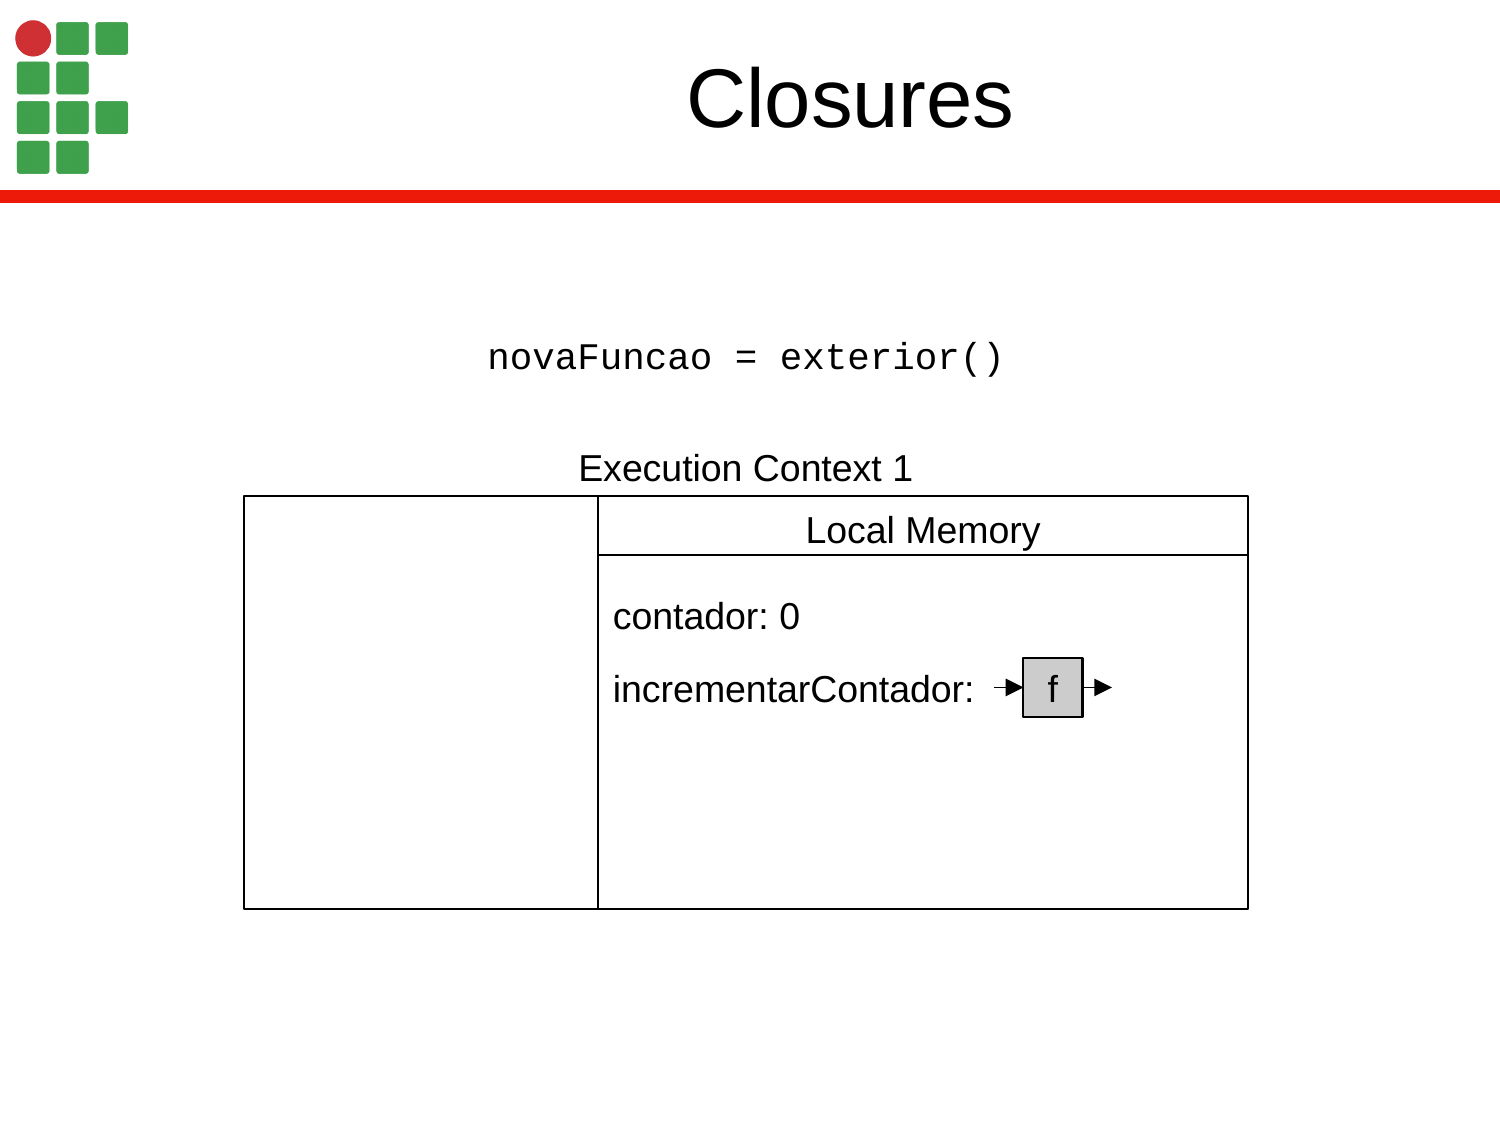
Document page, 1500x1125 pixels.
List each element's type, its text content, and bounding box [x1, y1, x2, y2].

picture [14, 16, 130, 178]
text_box f [1023, 657, 1083, 717]
text_box Execution Context 1 [243, 437, 1248, 495]
text_box novaFuncao = exterior() [472, 324, 1034, 385]
text_box incrementarContador: [598, 657, 1012, 718]
text_box Local Memory [598, 498, 1247, 559]
text_box contador: 0 [598, 584, 953, 645]
title Closures [230, 0, 1471, 202]
